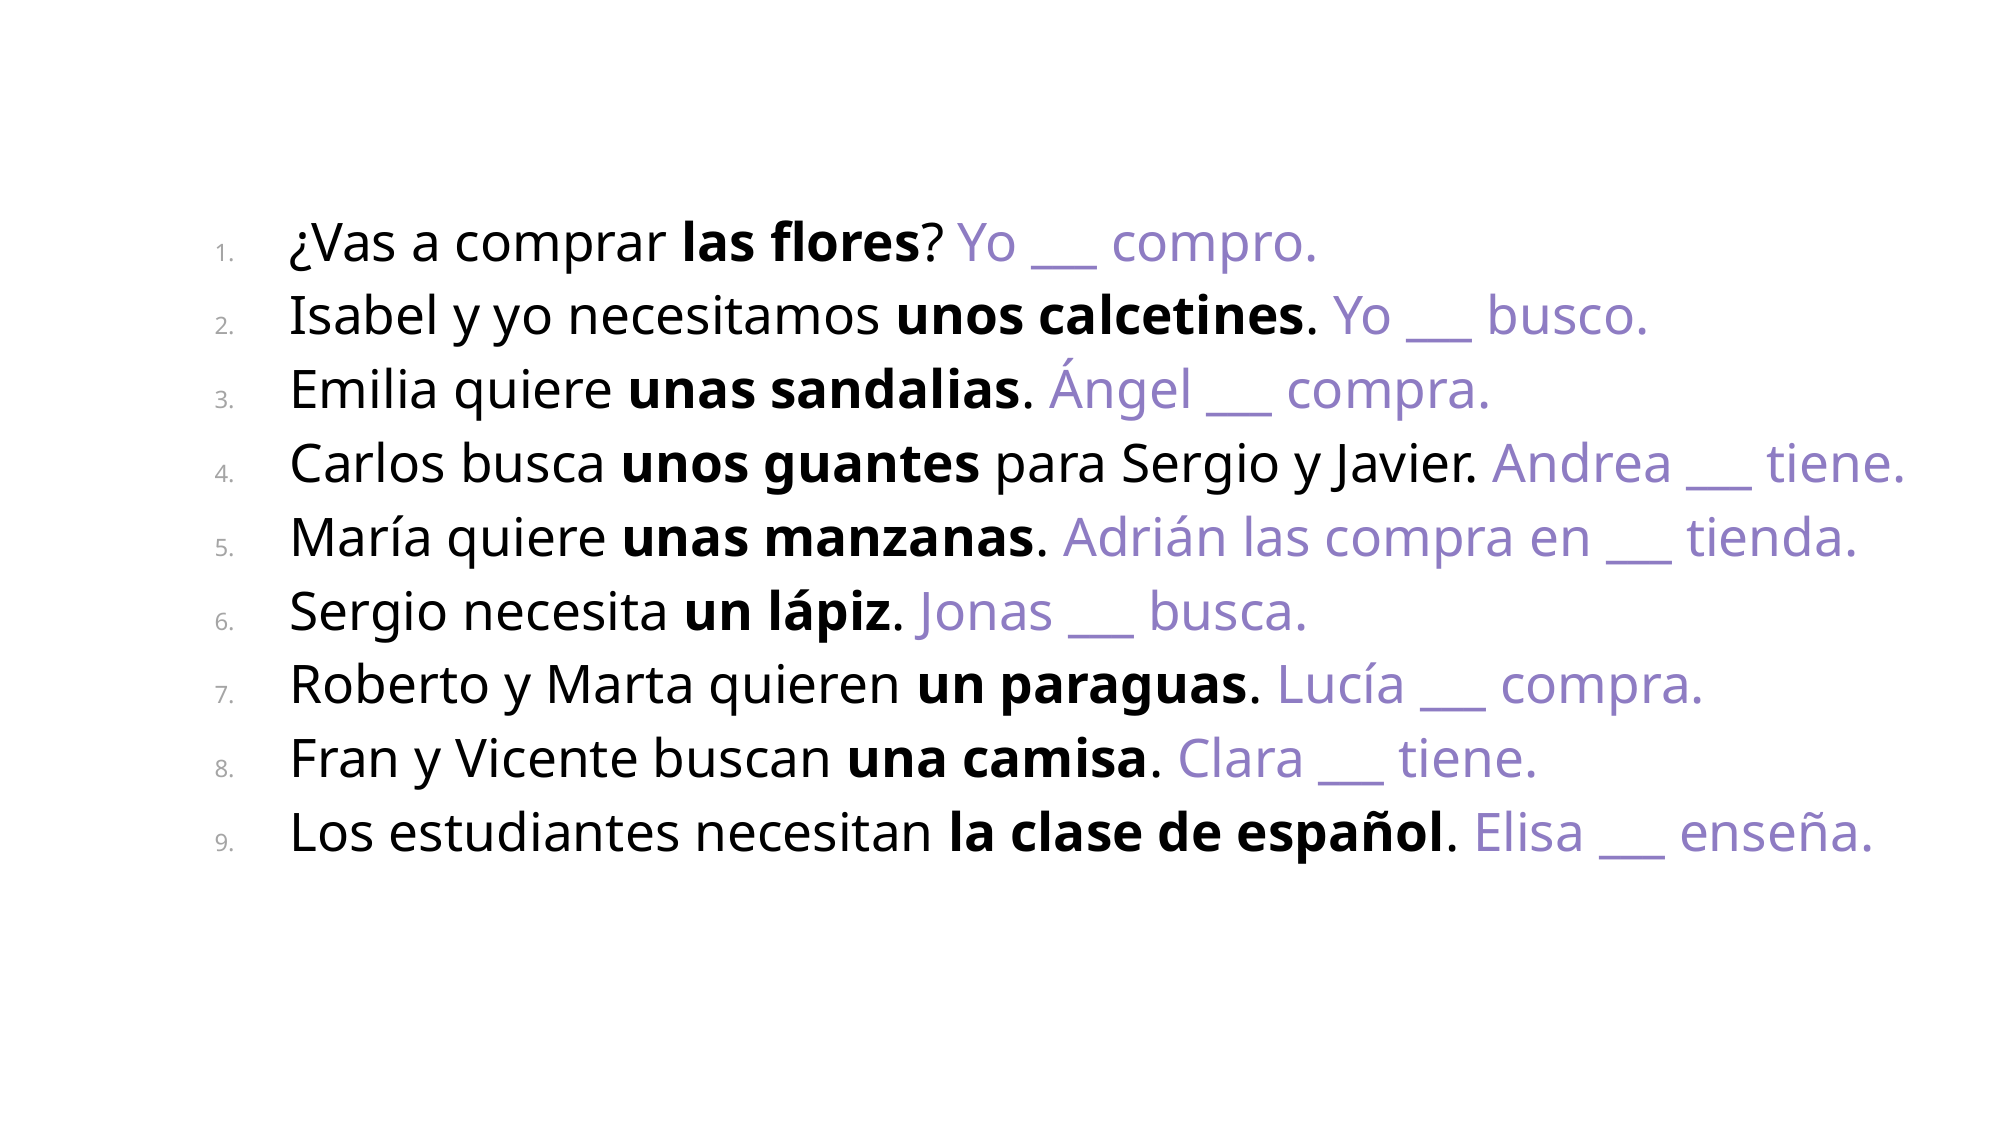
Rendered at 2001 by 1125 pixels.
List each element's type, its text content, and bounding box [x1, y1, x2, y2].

text_box ¿Vas a comprar las flores? Yo ___ compro. Isabel y yo necesitamos unos calcetines. Yo ___ busco. Emilia quiere unas sandalias. Ángel ___ compra. Carlos busca unos guantes para Sergio y Javier. Andrea ___ tiene. María quiere unas manzanas. Adrián las compra en ___ tienda. Sergio necesita un lápiz. Jonas ___ busca. Roberto y Marta quieren un paraguas. Lucía ___ compra. Fran y Vicente buscan una camisa. Clara ___ tiene. Los estudiantes necesitan la clase de español. Elisa ___ enseña. [207, 217, 2000, 934]
